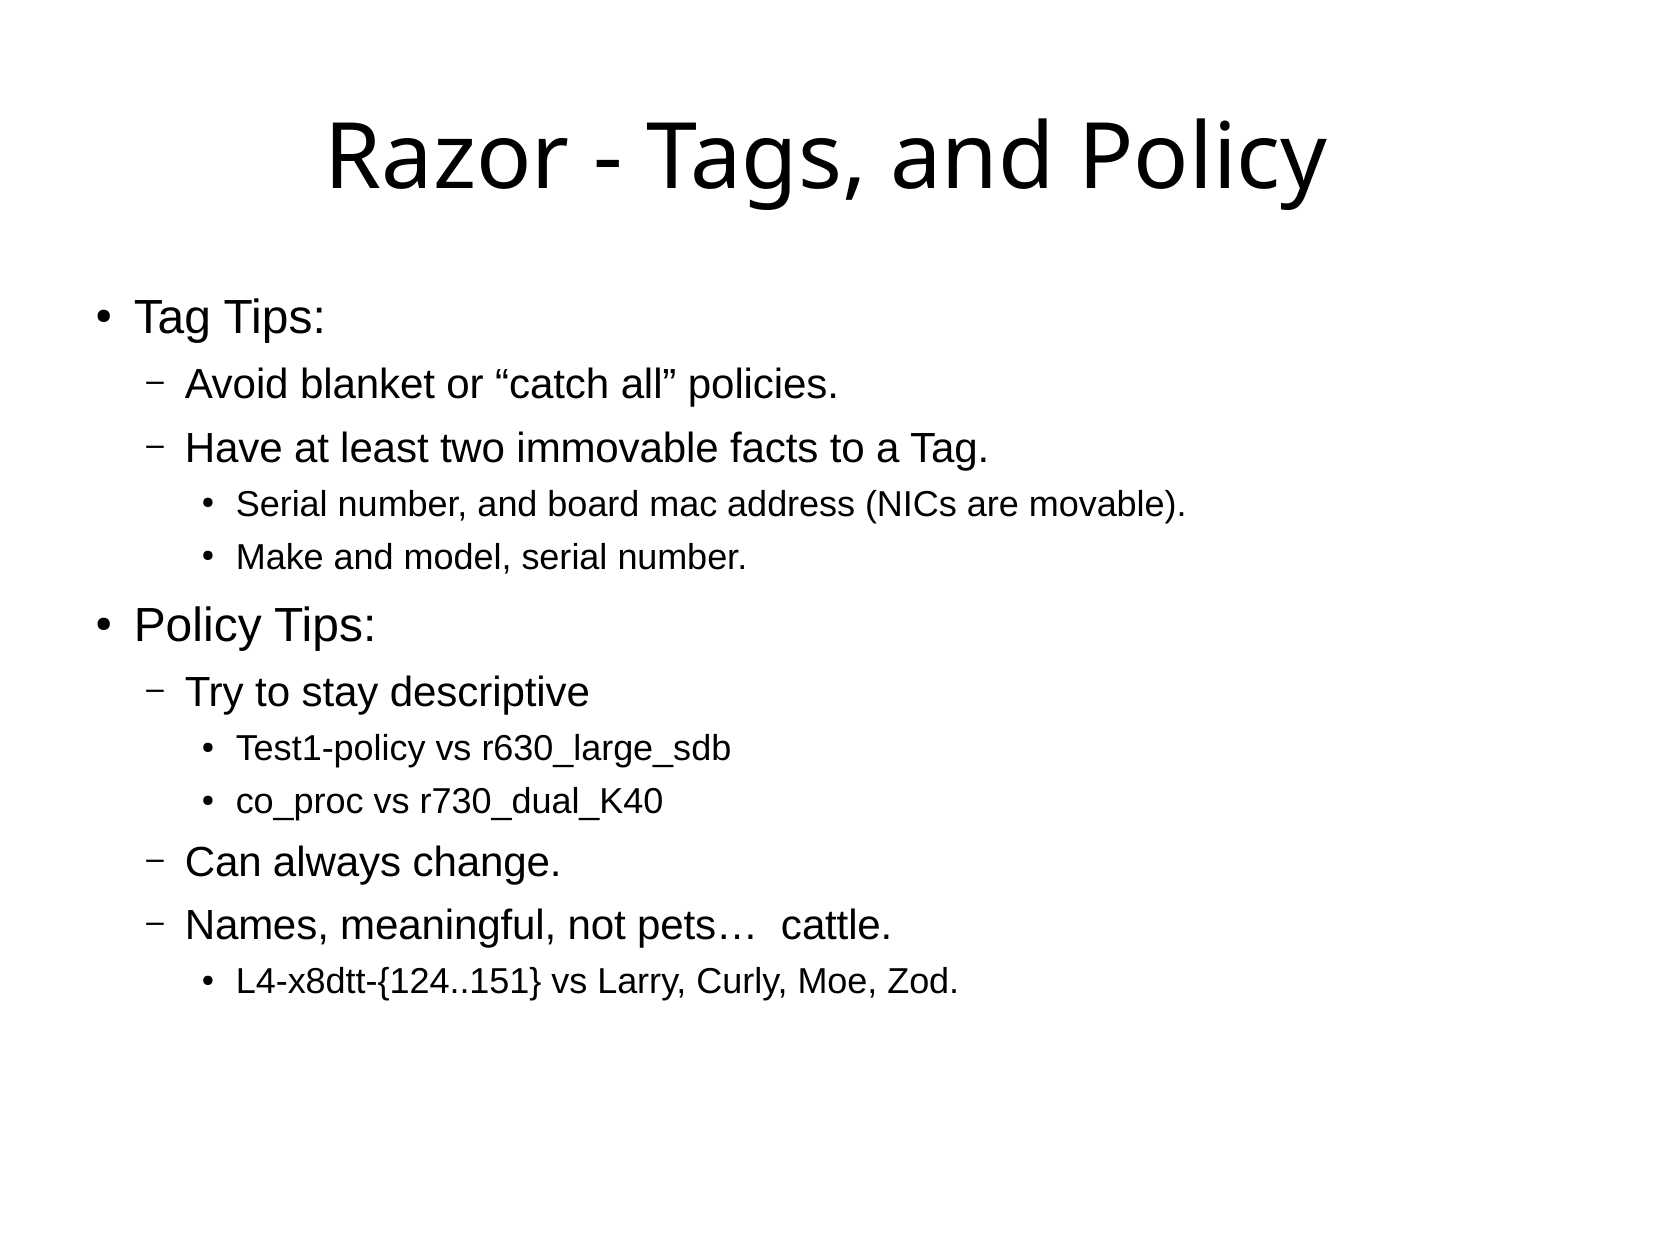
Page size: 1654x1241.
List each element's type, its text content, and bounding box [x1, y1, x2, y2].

list Tag Tips: Avoid blanket or “catch all” policies. Have at least two immovable facts to a Tag. Serial number, and board mac address (NICs are movable). Make and model, serial number. Policy Tips: Try to stay descriptive Test1-policy vs r630_large_sdb co_proc vs r730_dual_K40 Can always change. Names, meaningful, not pets… cattle. L4-x8dtt-{124..151} vs Larry, Curly, Moe, Zod. [82, 290, 1571, 1010]
text_box [82, 49, 1571, 257]
